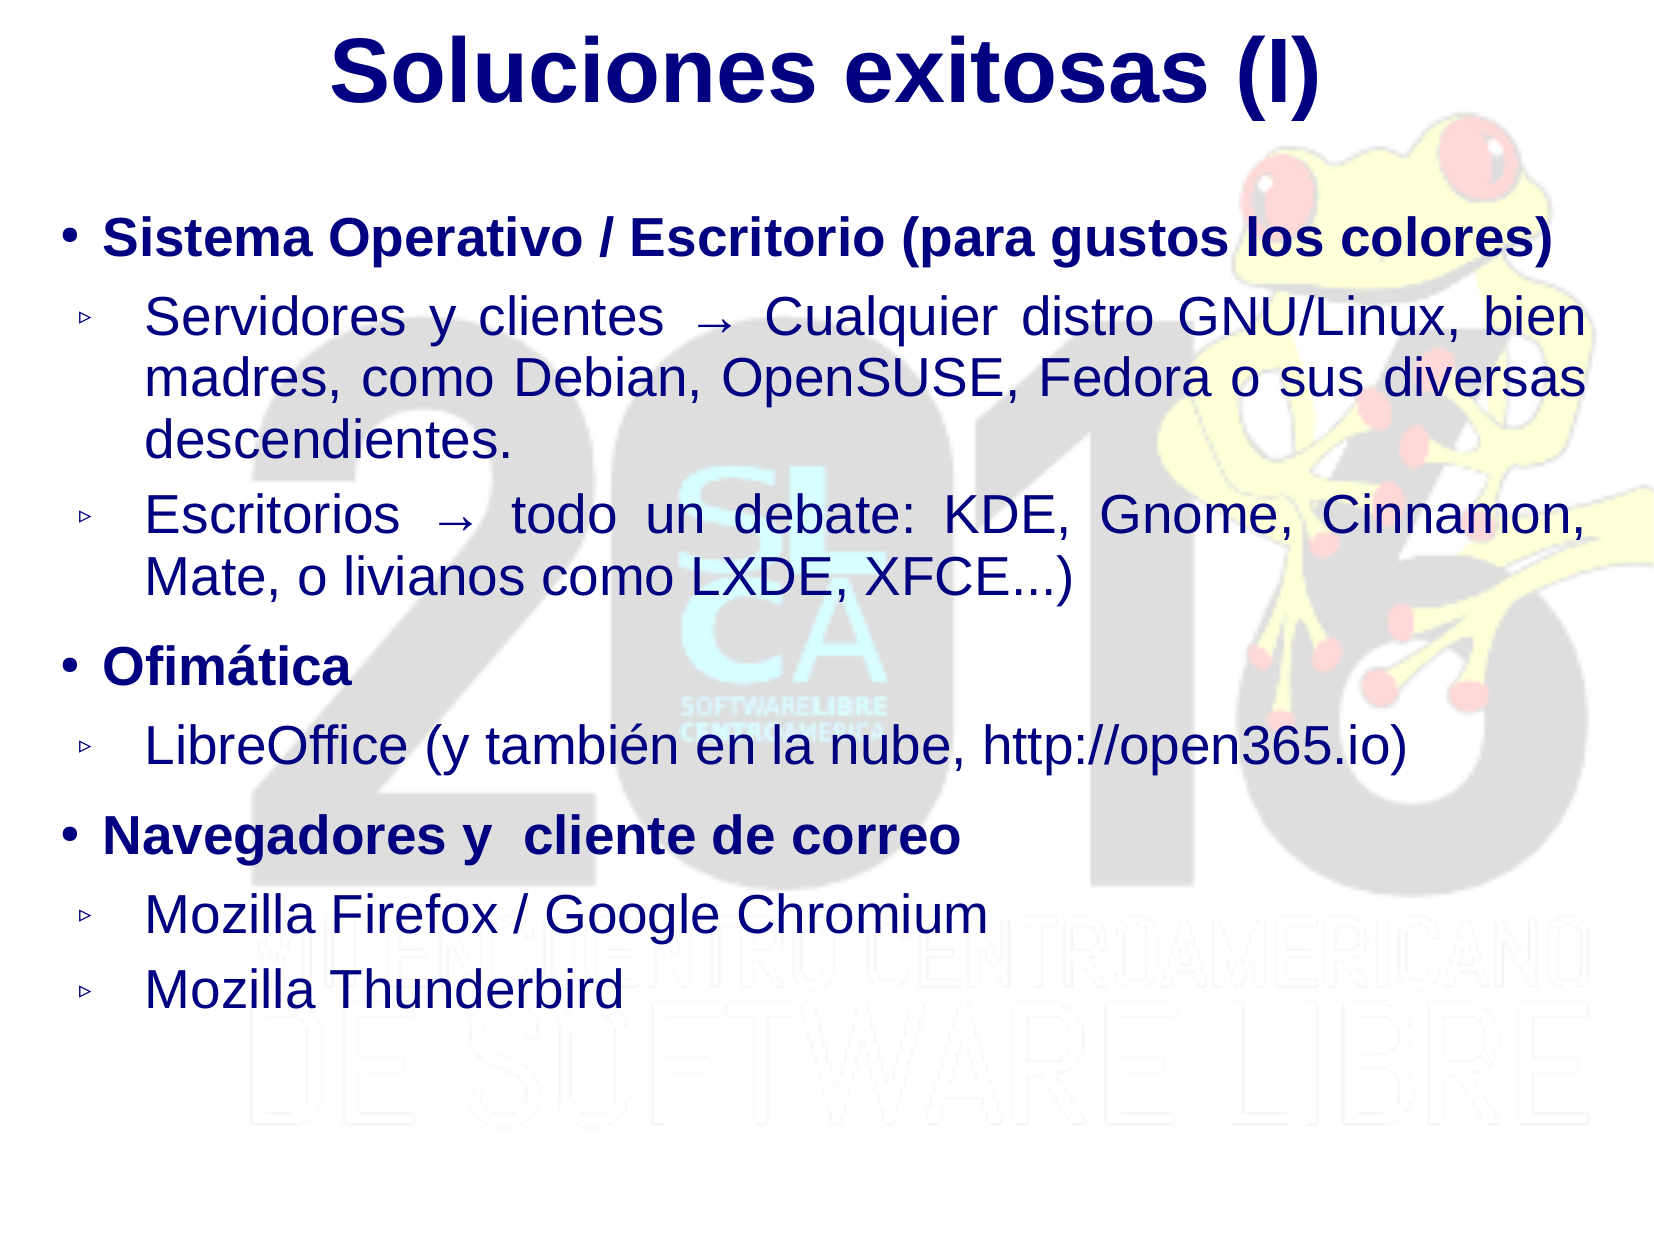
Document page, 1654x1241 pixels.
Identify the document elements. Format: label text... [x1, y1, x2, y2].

list Sistema Operativo / Escritorio (para gustos los colores) Servidores y clientes → Cualquier distro GNU/Linux, bien madres, como Debian, OpenSUSE, Fedora o sus diversas descendientes. Escritorios → todo un debate: KDE, Gnome, Cinnamon, Mate, o livianos como LXDE, XFCE...) Ofimática LibreOffice (y también en la nube, http://open365.io) Navegadores y cliente de correo Mozilla Firefox / Google Chromium Mozilla Thunderbird [59, 206, 1589, 1030]
title Soluciones exitosas (I) [0, 0, 1654, 142]
